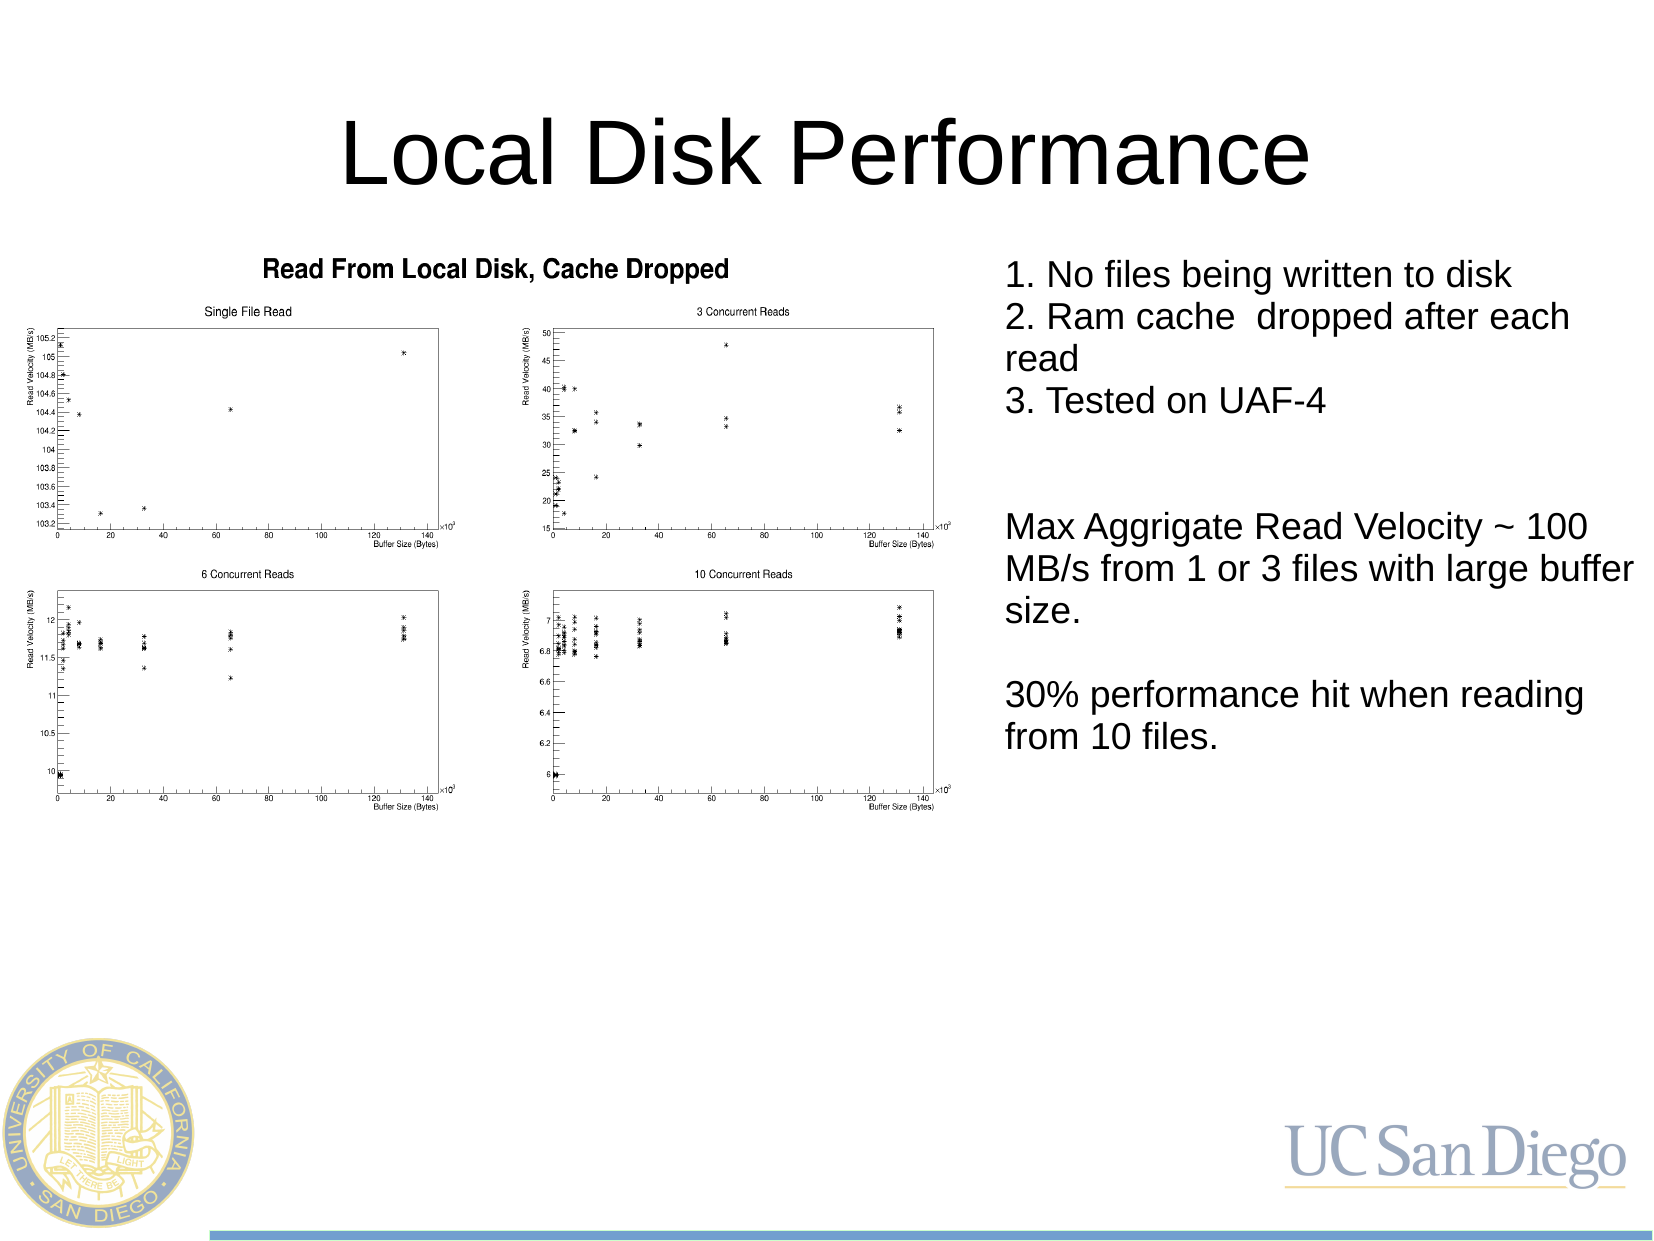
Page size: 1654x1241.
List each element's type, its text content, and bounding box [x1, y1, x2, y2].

title Local Disk Performance [82, 49, 1571, 257]
picture [0, 1034, 196, 1231]
picture [1253, 1089, 1653, 1230]
picture [0, 239, 990, 823]
text_box [209, 1230, 1653, 1241]
text_box 1. No files being written to disk 2. Ram cache dropped after each read 3. Tested on UAF-4 Max Aggrigate Read Velocity ~ 100 MB/s from 1 or 3 files with large buffer size. 30% performance hit when reading from 10 files. [990, 246, 1653, 933]
